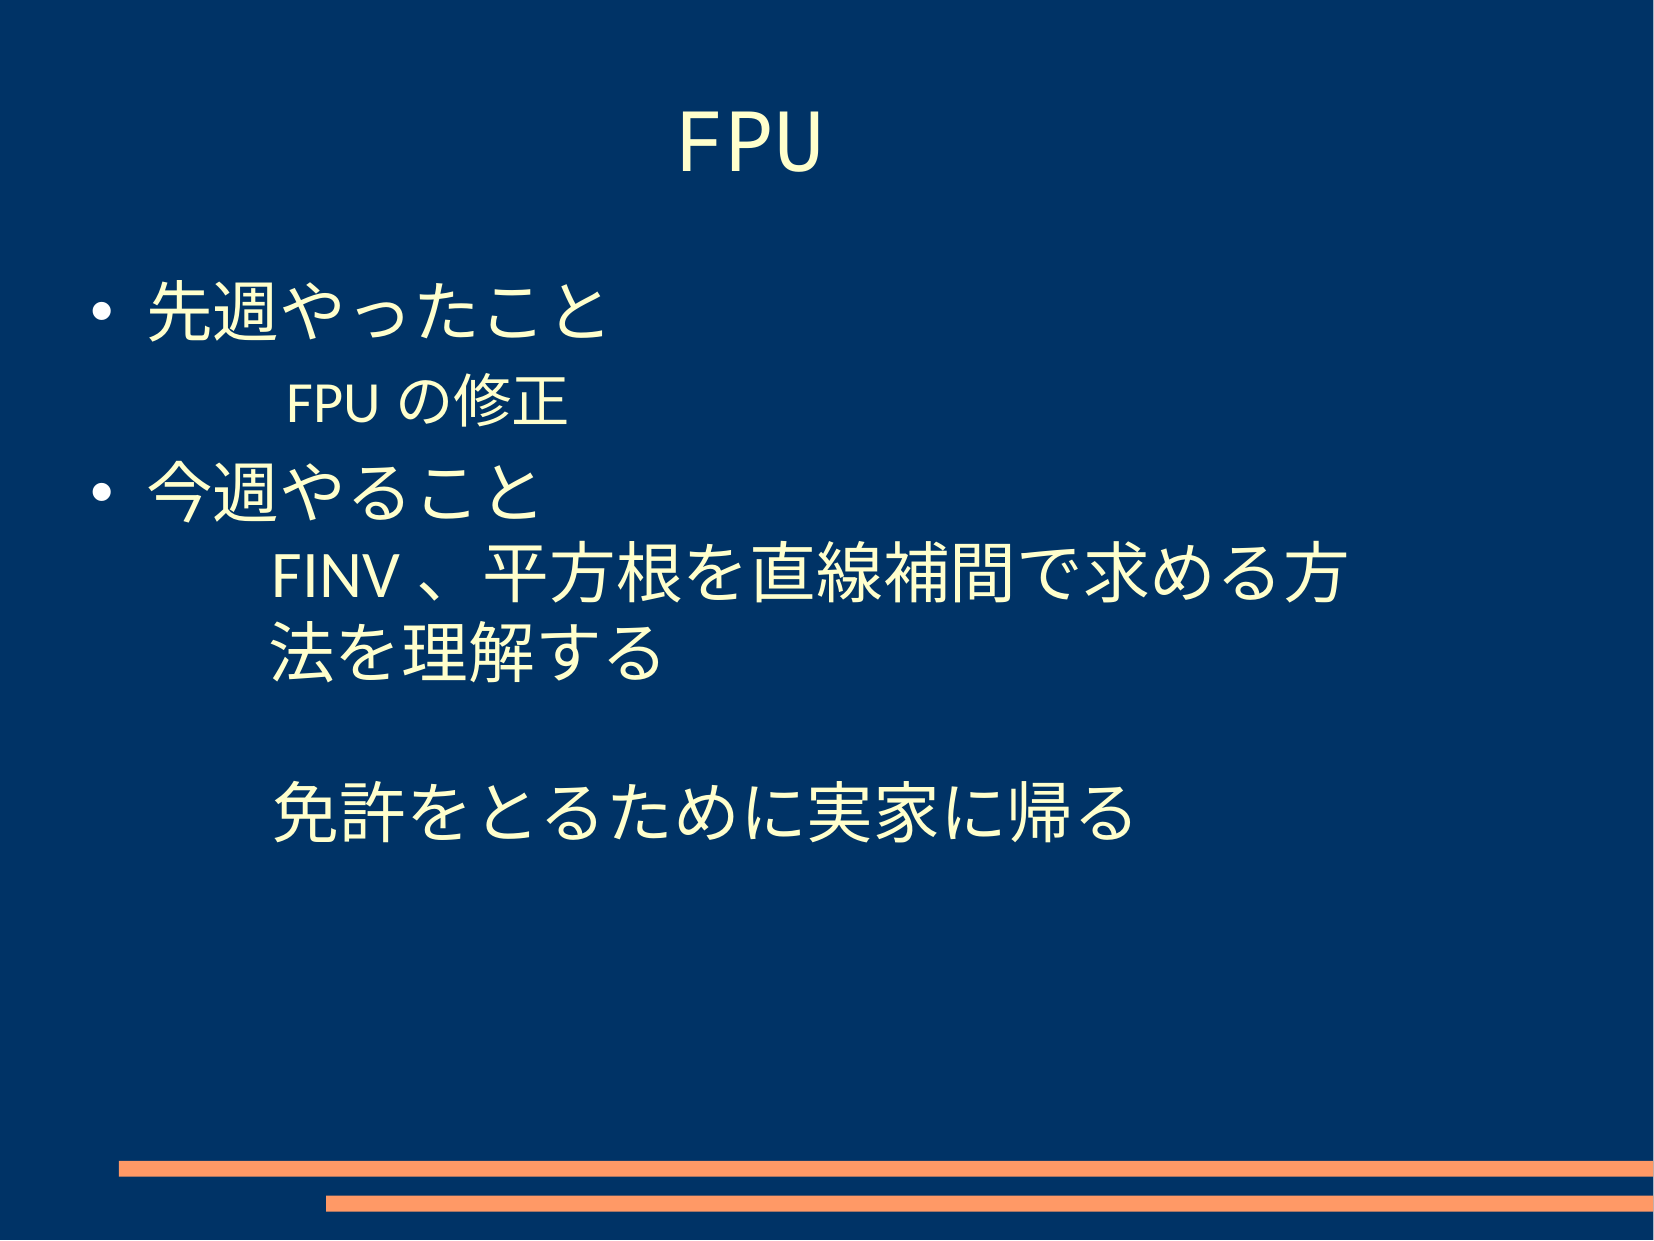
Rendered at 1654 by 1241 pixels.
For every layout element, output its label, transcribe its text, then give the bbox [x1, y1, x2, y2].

title FPU [75, 89, 1426, 189]
list 先週やったこと FPUの修正 今週やること FINV、平方根を直線補間で求める方法を理解する 免許をとるために実家に帰る [75, 262, 1426, 1005]
